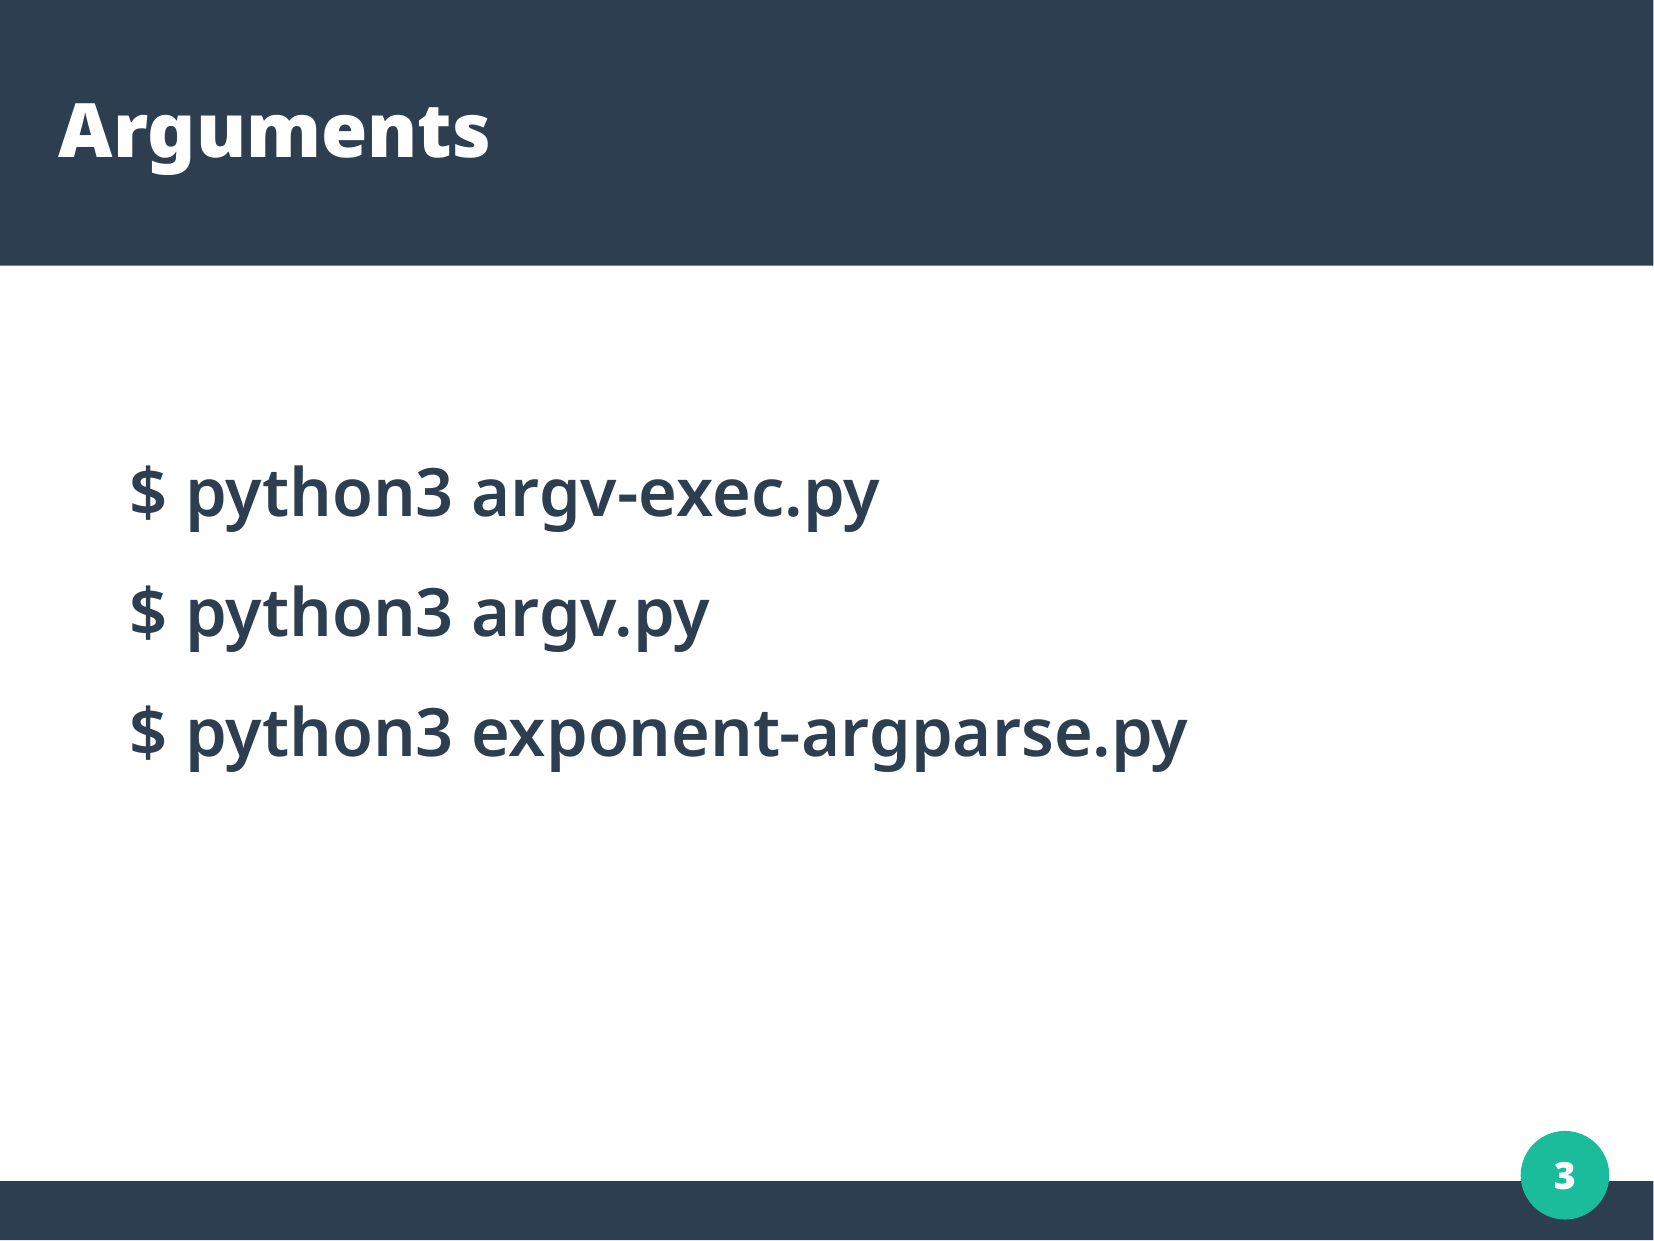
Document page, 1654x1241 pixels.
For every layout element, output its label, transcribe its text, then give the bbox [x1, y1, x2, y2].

list $ python3 argv-exec.py $ python3 argv.py $ python3 exponent-argparse.py [59, 324, 1595, 1152]
title Arguments [59, 49, 1595, 207]
